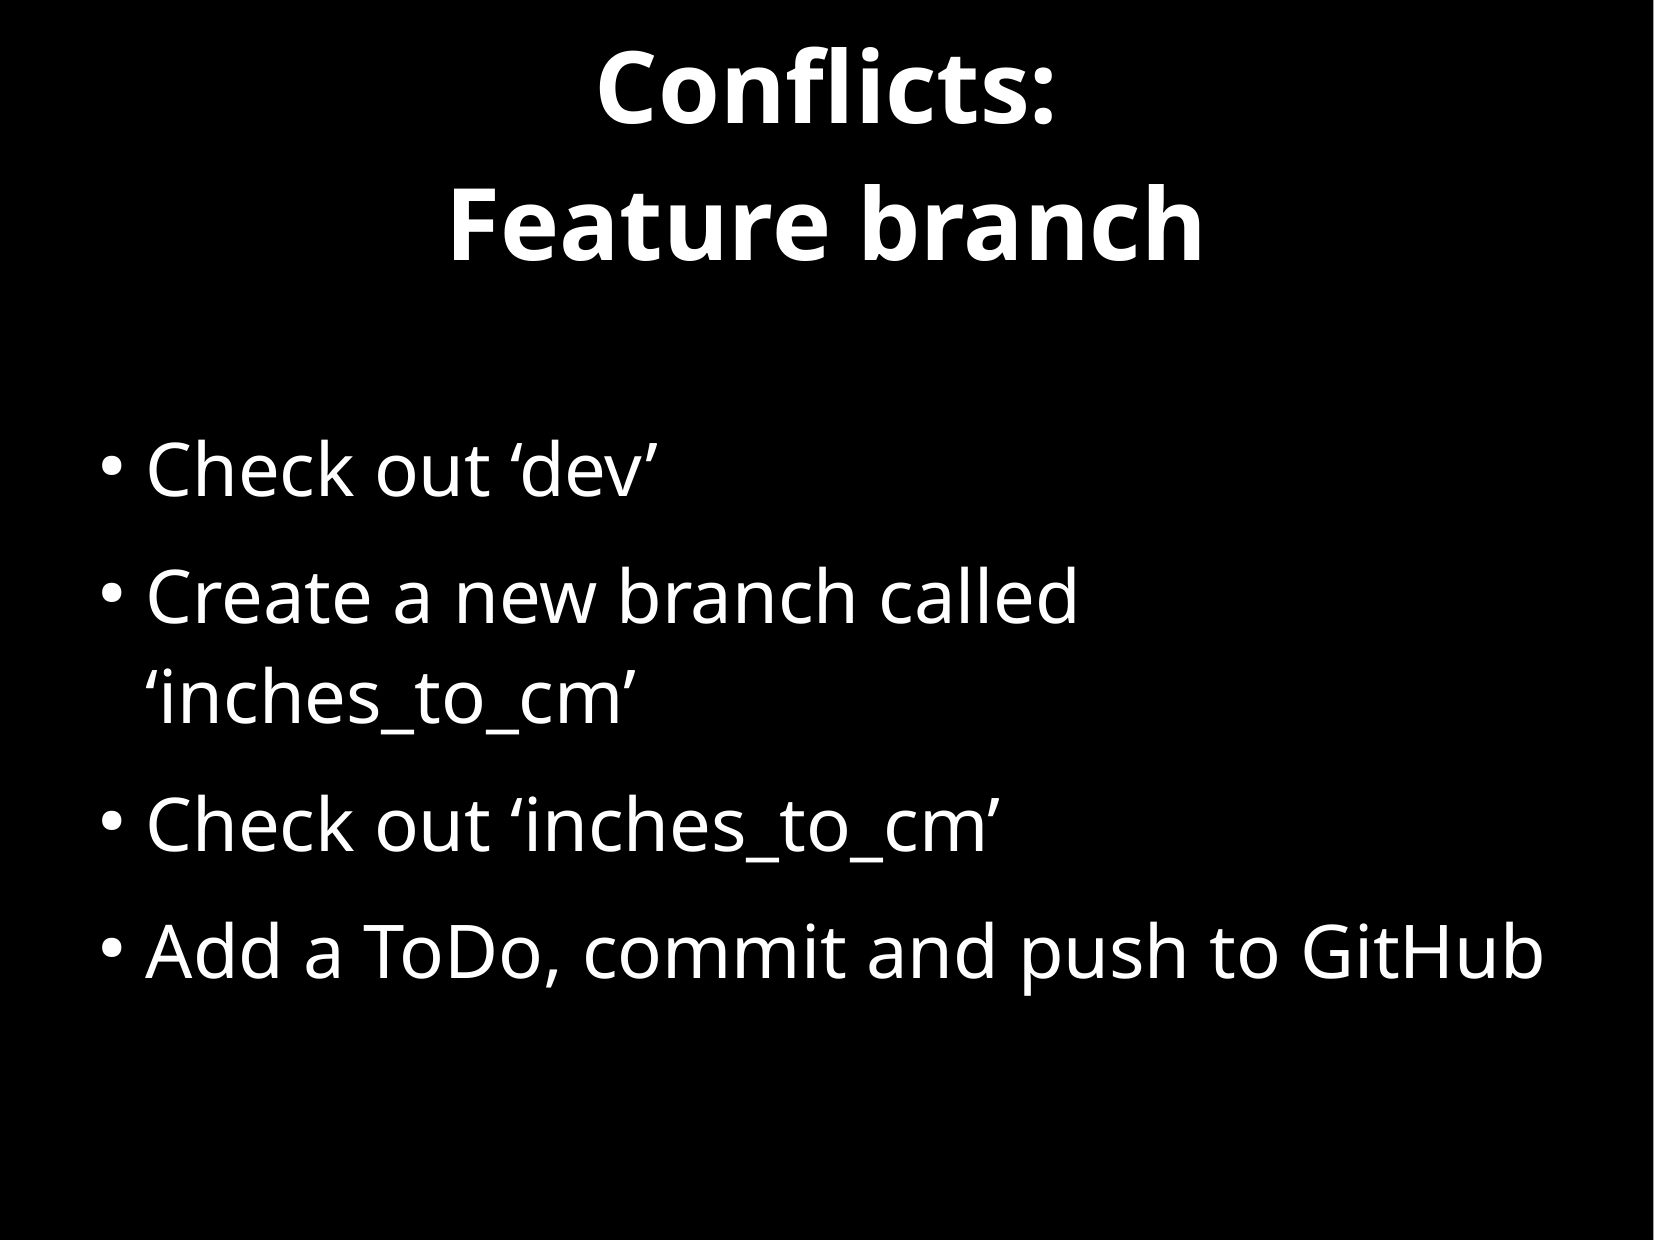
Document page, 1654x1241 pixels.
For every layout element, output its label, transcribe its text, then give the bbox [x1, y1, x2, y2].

title Conflicts: Feature branch [82, 26, 1571, 280]
list Check out ‘dev’ Create a new branch called ‘inches_to_cm’ Check out ‘inches_to_cm’ Add a ToDo, commit and push to GitHub [82, 290, 1571, 1010]
